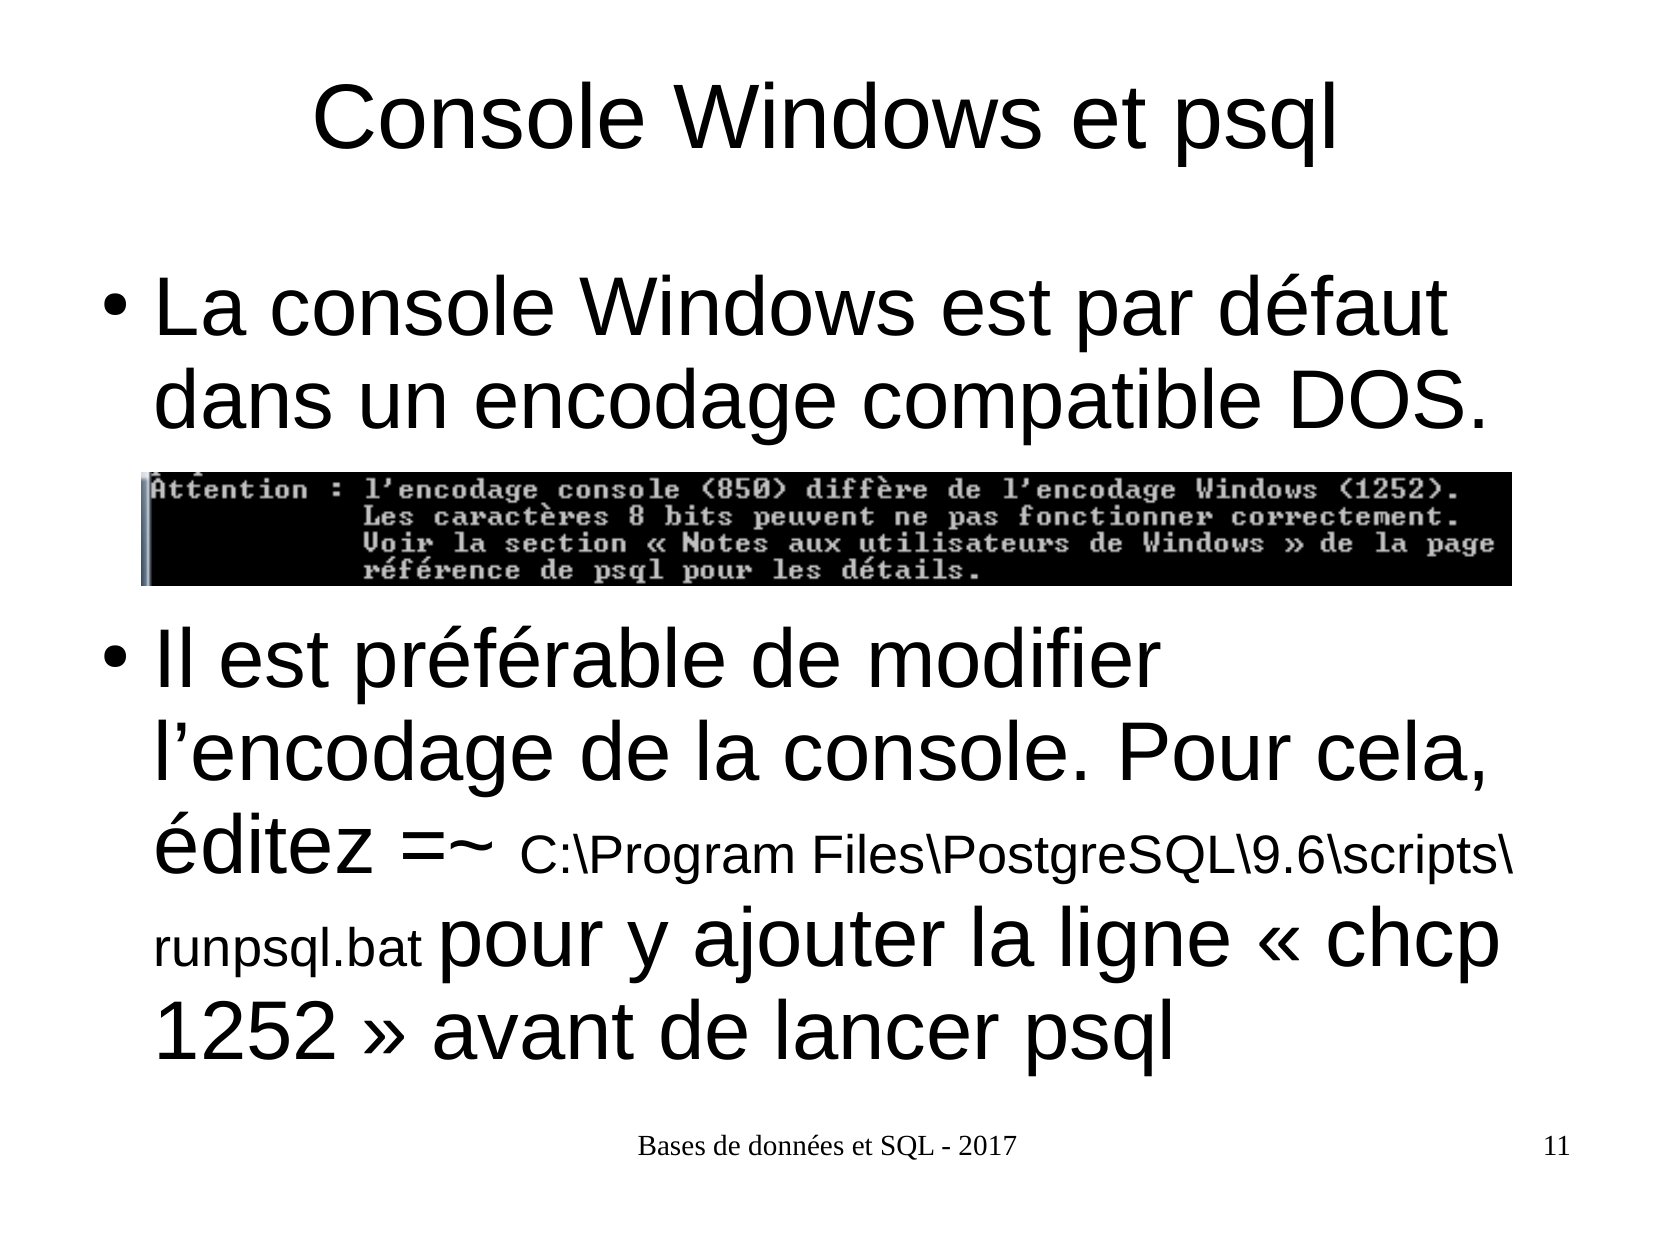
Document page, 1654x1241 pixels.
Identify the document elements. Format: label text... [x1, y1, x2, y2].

picture [141, 472, 1512, 586]
list La console Windows est par défaut dans un encodage compatible DOS. Il est préférable de modifier l’encodage de la console. Pour cela, éditez =~ C:\Program Files\PostgreSQL\9.6\scripts\runpsql.bat pour y ajouter la ligne « chcp 1252 » avant de lancer psql [82, 259, 1571, 1111]
title Console Windows et psql [82, 56, 1571, 178]
